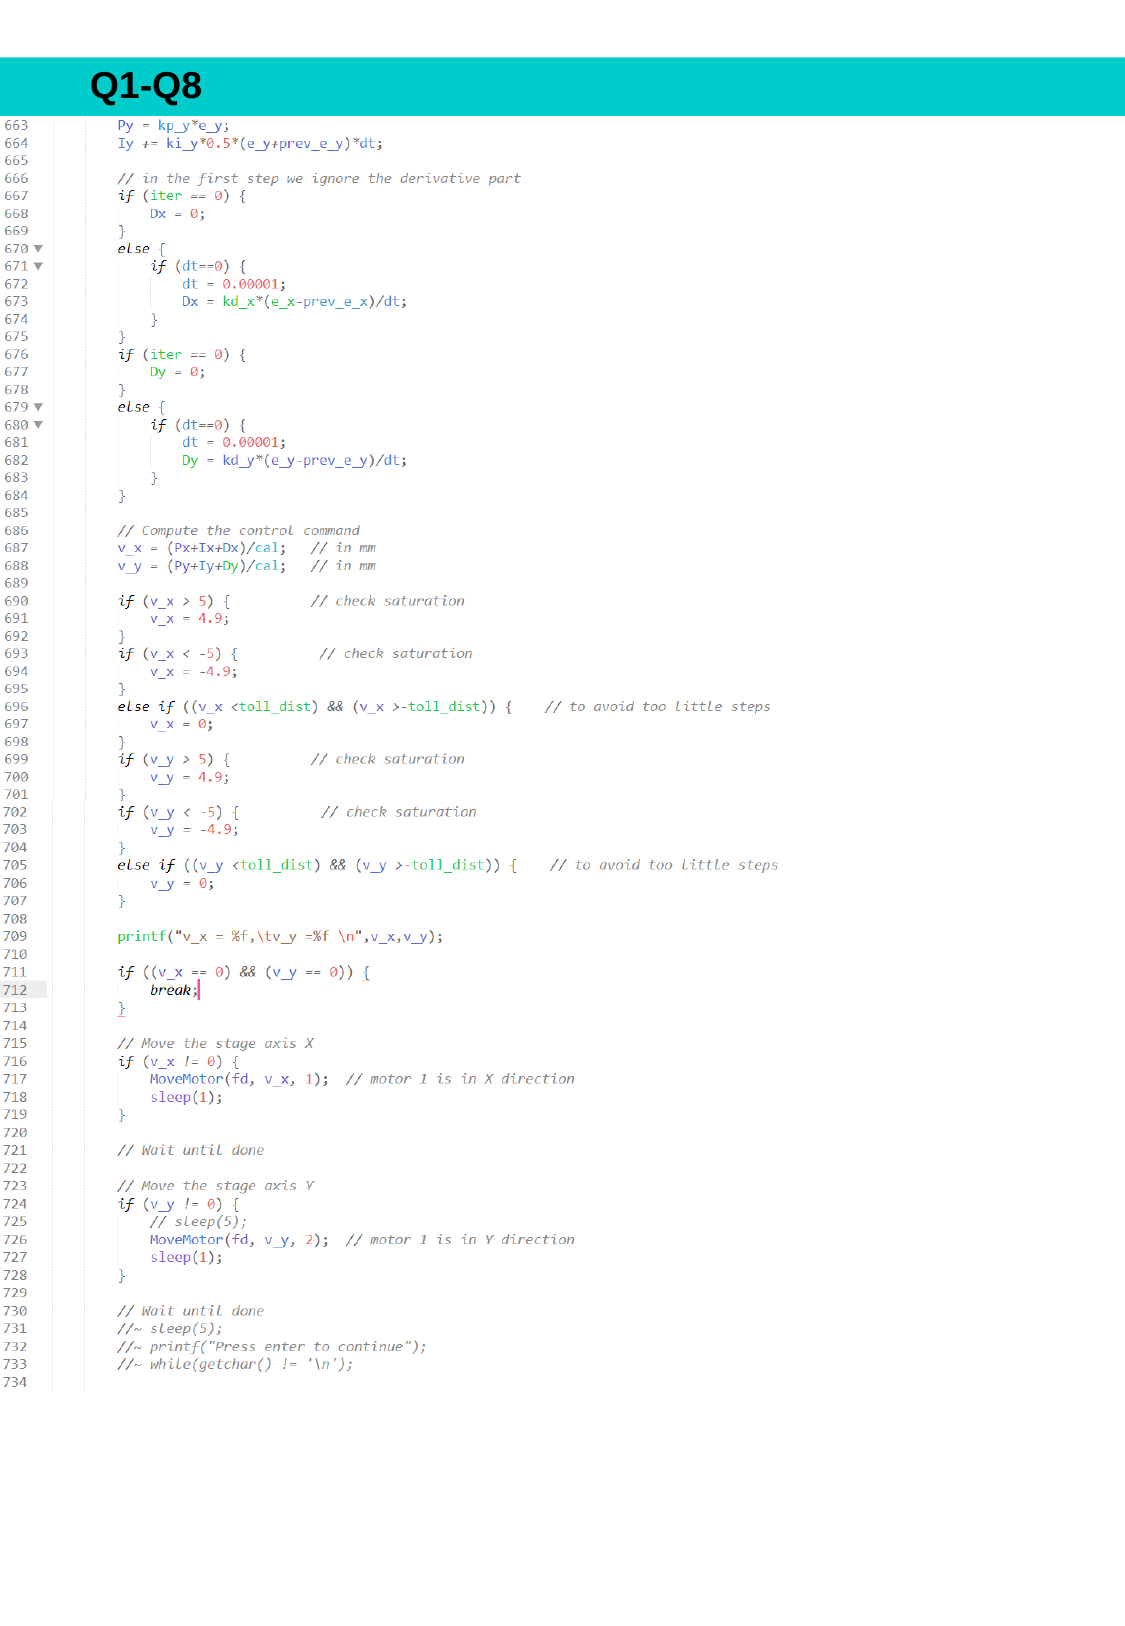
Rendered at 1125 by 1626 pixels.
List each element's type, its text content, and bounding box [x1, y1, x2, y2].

text_box Q1-Q8 [0, 57, 1125, 116]
picture [0, 116, 1125, 1392]
